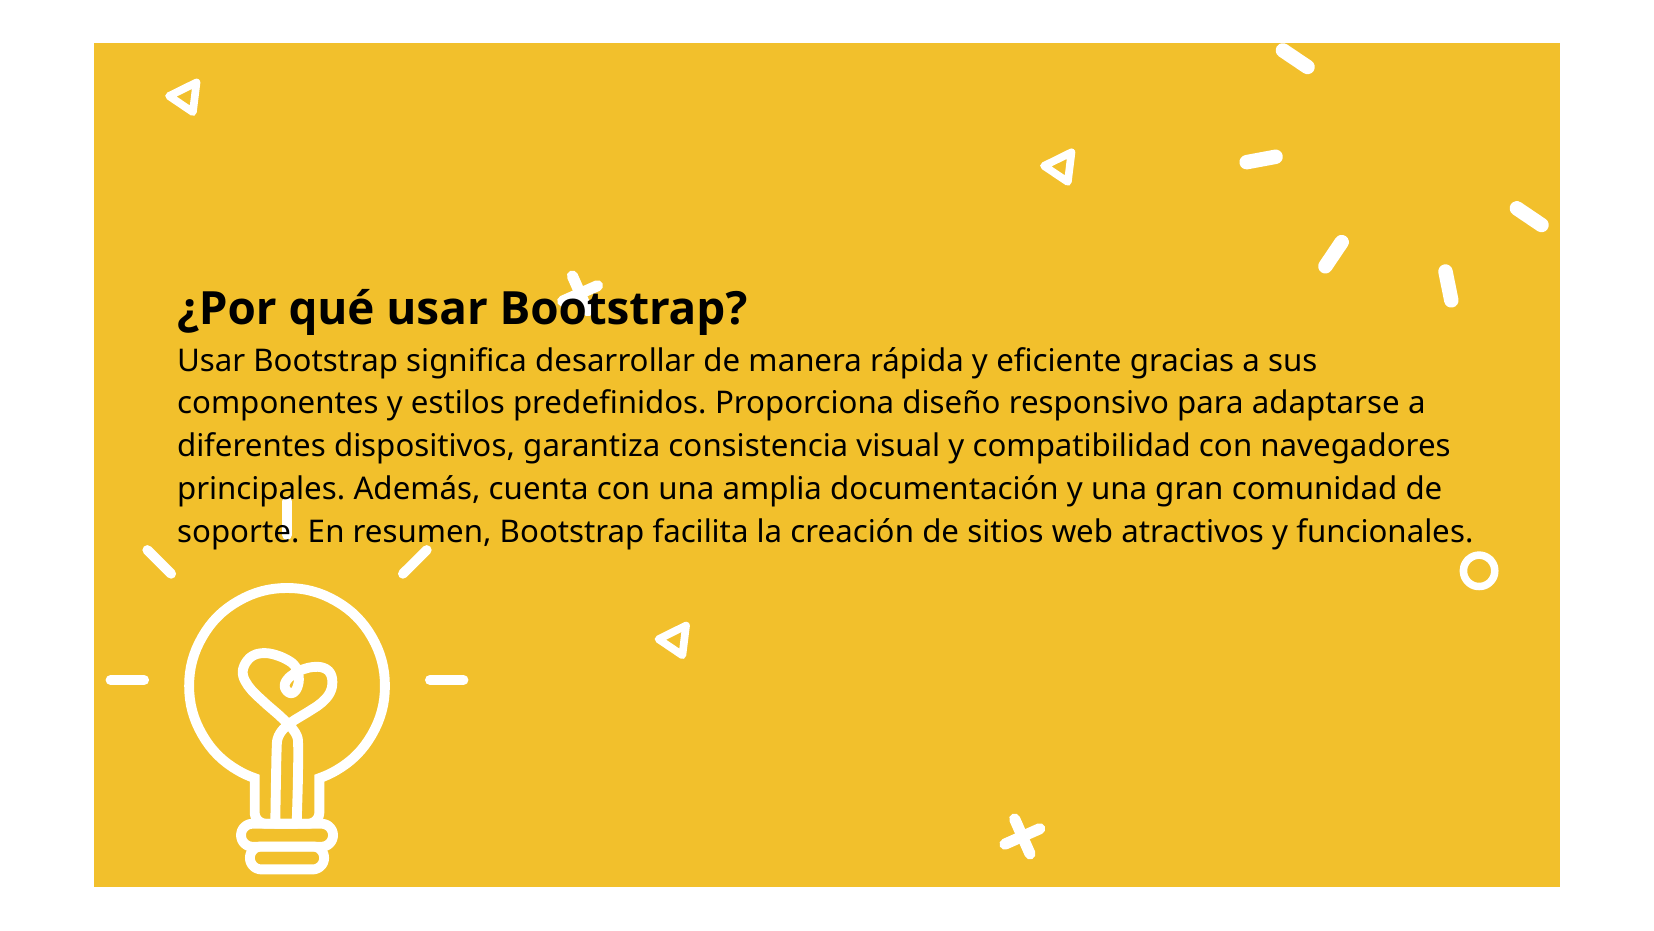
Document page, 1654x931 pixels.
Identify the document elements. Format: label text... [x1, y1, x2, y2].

title ¿Por qué usar Bootstrap? Usar Bootstrap significa desarrollar de manera rápida y eficiente gracias a sus componentes y estilos predefinidos. Proporciona diseño responsivo para adaptarse a diferentes dispositivos, garantiza consistencia visual y compatibilidad con navegadores principales. Además, cuenta con una amplia documentación y una gran comunidad de soporte. En resumen, Bootstrap facilita la creación de sitios web atractivos y funcionales. [177, 147, 1506, 680]
